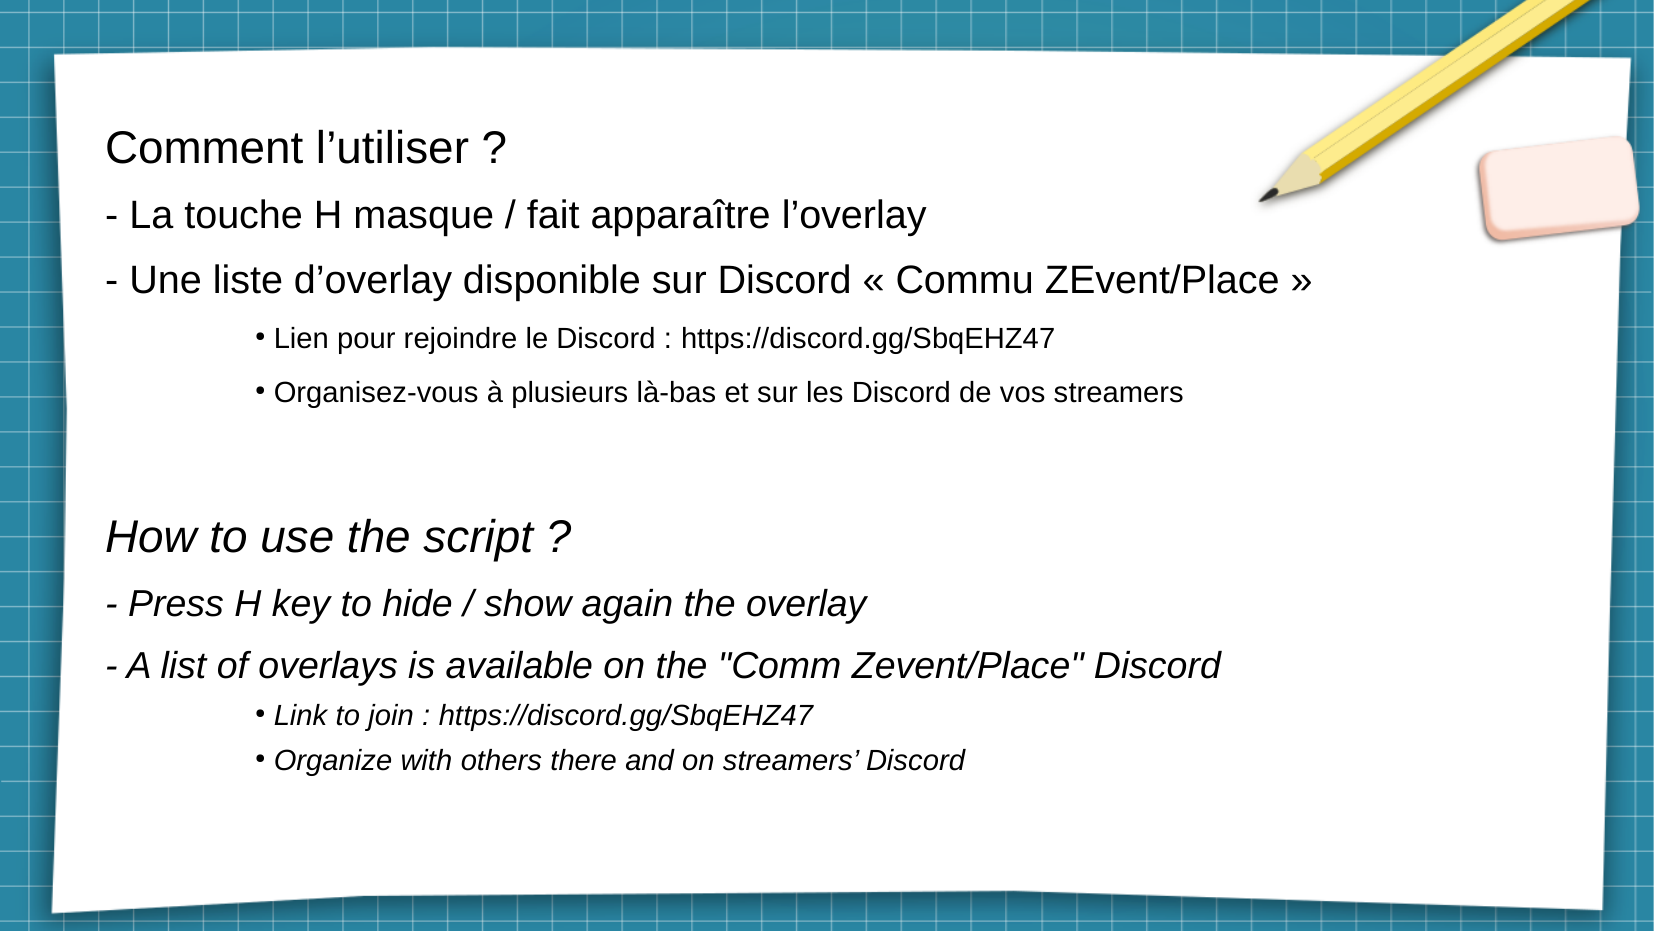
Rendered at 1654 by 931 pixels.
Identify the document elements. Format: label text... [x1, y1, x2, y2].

list Comment l’utiliser ? - La touche H masque / fait apparaître l’overlay - Une liste d’overlay disponible sur Discord « Commu ZEvent/Place » Lien pour rejoindre le Discord : https://discord.gg/SbqEHZ47 Organisez-vous à plusieurs là-bas et sur les Discord de vos streamers How to use the script ? - Press H key to hide / show again the overlay - A list of overlays is available on the "Comm Zevent/Place" Discord Link to join : https://discord.gg/SbqEHZ47 Organize with others there and on streamers’ Discord [105, 117, 1594, 831]
